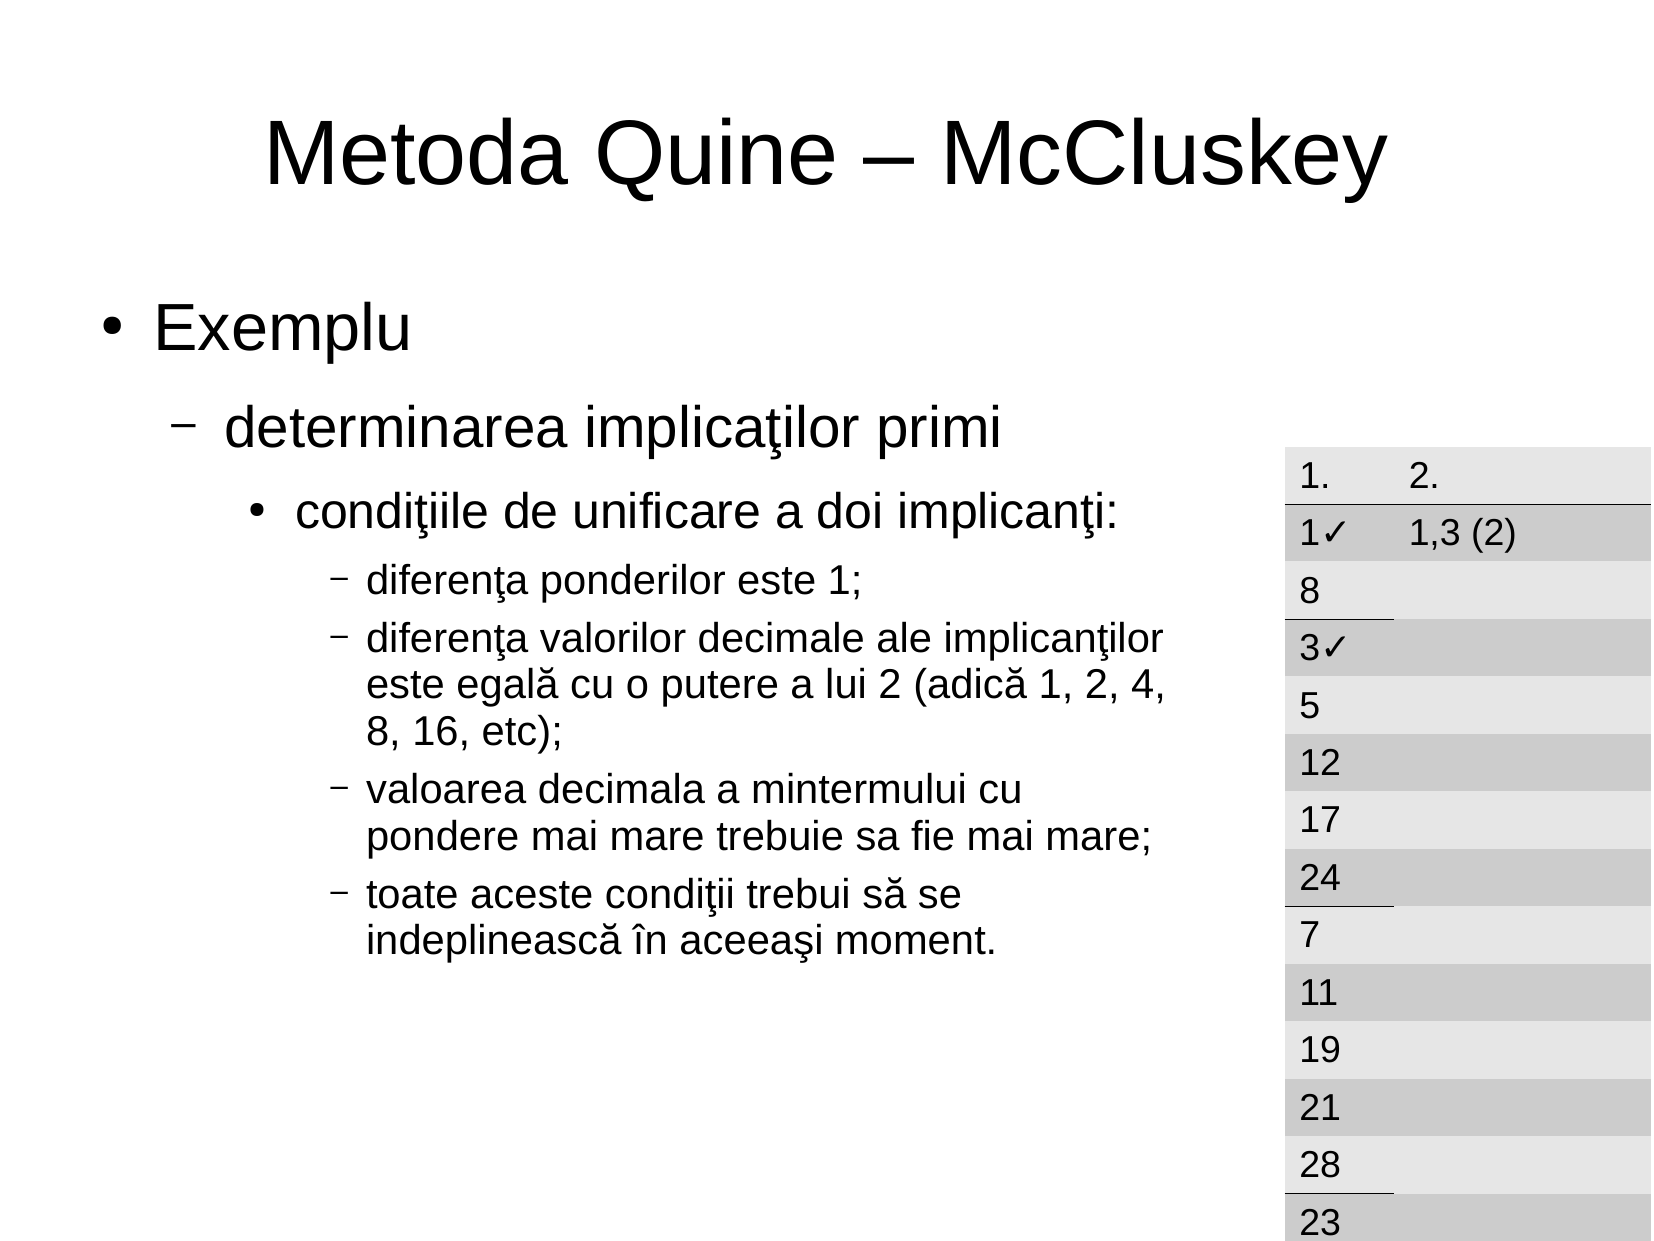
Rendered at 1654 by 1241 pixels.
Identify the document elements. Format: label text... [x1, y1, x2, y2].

table_header 2. [1394, 447, 1651, 504]
table_cell [1394, 964, 1651, 1021]
table_cell [1394, 676, 1651, 734]
table_cell 8 [1285, 561, 1394, 619]
table_cell 24 [1285, 849, 1394, 906]
table_cell 12 [1285, 734, 1394, 791]
table_cell [1394, 1021, 1651, 1079]
table_cell [1394, 906, 1651, 964]
list Exemplu determinarea implicaţilor primi condiţiile de unificare a doi implicanţi: diferenţa ponderilor este 1; diferenţa valorilor decimale ale implicanţilor este egală cu o putere a lui 2 (adică 1, 2, 4, 8, 16, etc); valoarea decimala a mintermului cu pondere mai mare trebuie sa fie mai mare; toate aceste condiţii trebui să se indeplinească în aceeaşi moment. [82, 290, 1171, 1036]
table_cell [1394, 849, 1651, 906]
table_cell [1394, 1079, 1651, 1136]
table_cell 23 [1285, 1194, 1394, 1241]
title Metoda Quine – McCluskey [82, 49, 1571, 257]
table_cell 1✓ [1285, 505, 1394, 561]
table_cell 1,3 (2) [1394, 505, 1651, 561]
table_cell [1394, 1194, 1651, 1241]
table_cell 19 [1285, 1021, 1394, 1079]
table_header 1. [1285, 447, 1394, 504]
table_cell 11 [1285, 964, 1394, 1021]
table_cell [1394, 791, 1651, 849]
table_cell [1394, 734, 1651, 791]
table_cell 17 [1285, 791, 1394, 849]
table_cell [1394, 561, 1651, 619]
table_cell 28 [1285, 1136, 1394, 1193]
table_cell 7 [1285, 907, 1394, 964]
table_cell 3✓ [1285, 620, 1394, 676]
table_cell [1394, 1136, 1651, 1194]
table_cell 5 [1285, 676, 1394, 734]
table_cell 21 [1285, 1079, 1394, 1136]
table_cell [1394, 619, 1651, 676]
